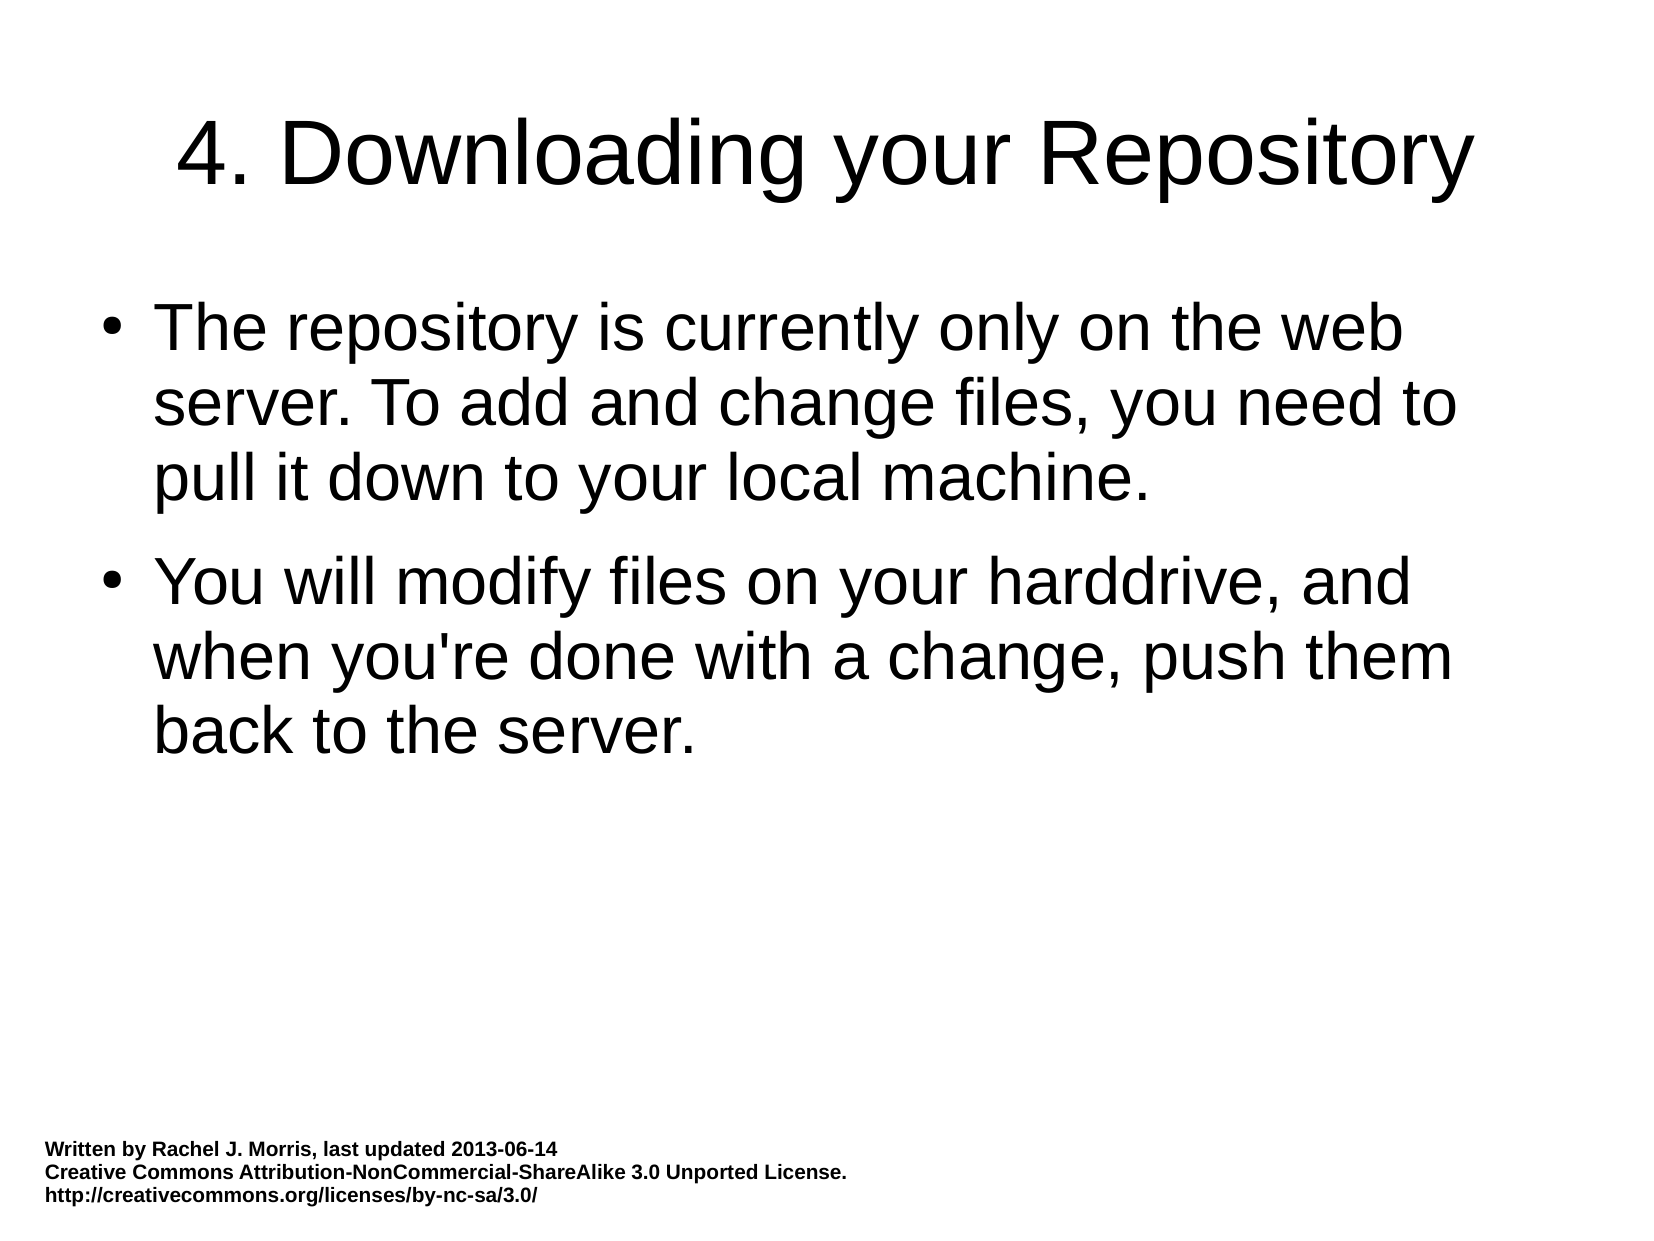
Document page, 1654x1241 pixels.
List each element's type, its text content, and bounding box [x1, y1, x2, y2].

title 4. Downloading your Repository [82, 49, 1571, 257]
list The repository is currently only on the web server. To add and change files, you need to pull it down to your local machine. You will modify files on your harddrive, and when you're done with a change, push them back to the server. [82, 290, 1538, 1010]
